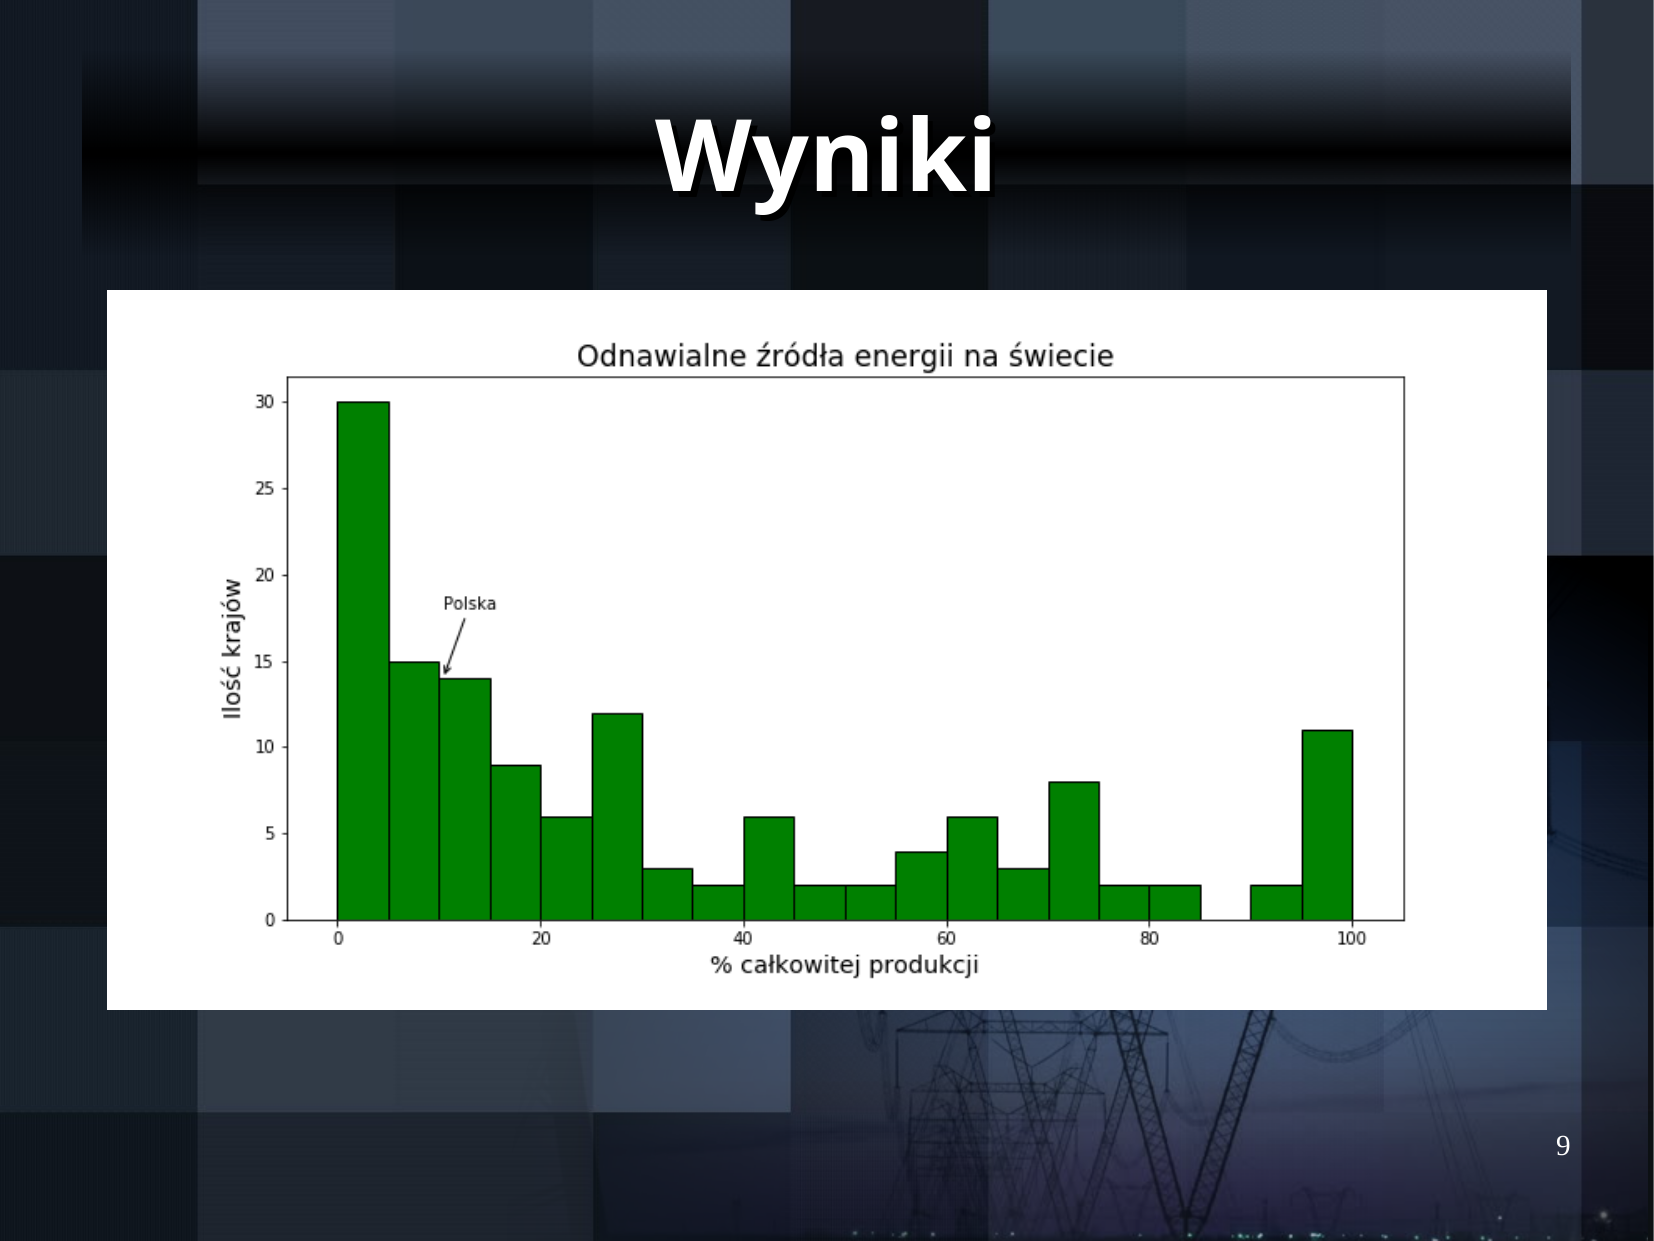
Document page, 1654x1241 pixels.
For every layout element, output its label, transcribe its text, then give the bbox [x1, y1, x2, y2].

title Wyniki [82, 49, 1571, 257]
picture [0, 0, 1654, 1241]
